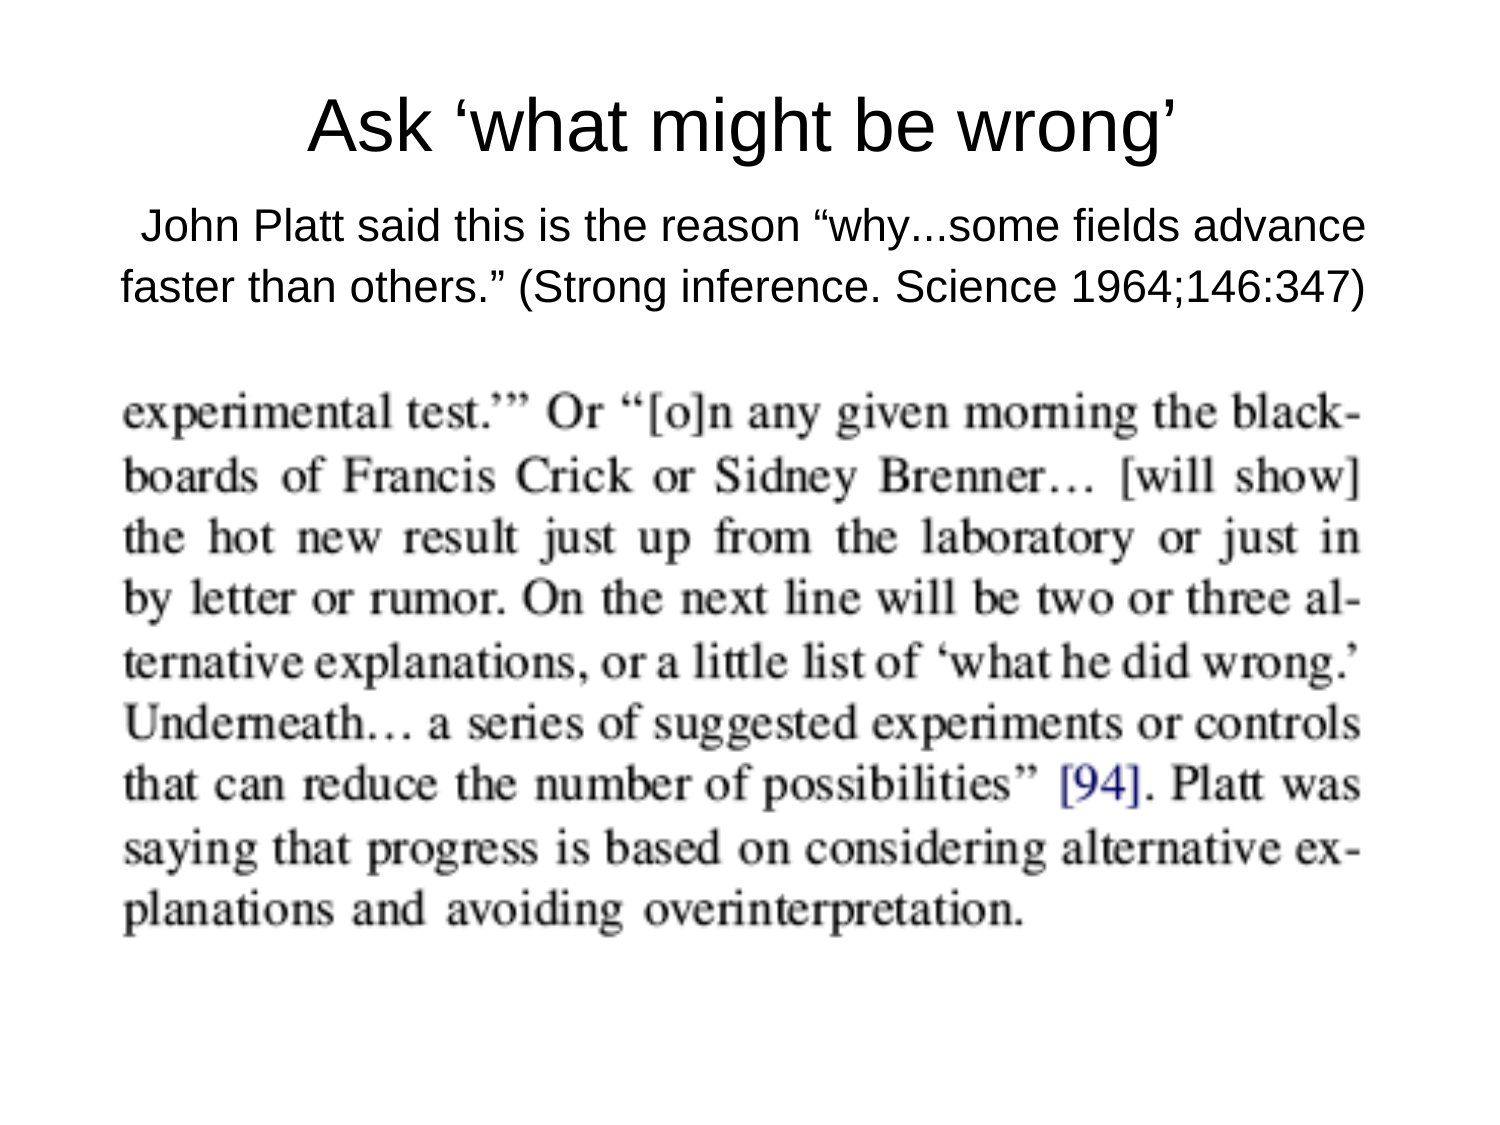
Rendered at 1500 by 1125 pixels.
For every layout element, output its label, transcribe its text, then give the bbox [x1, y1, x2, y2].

text_box [112, 380, 1388, 945]
title Ask ‘what might be wrong’ John Platt said this is the reason “why...some fields advance faster than others.” (Strong inference. Science 1964;146:347) [49, 68, 1438, 319]
